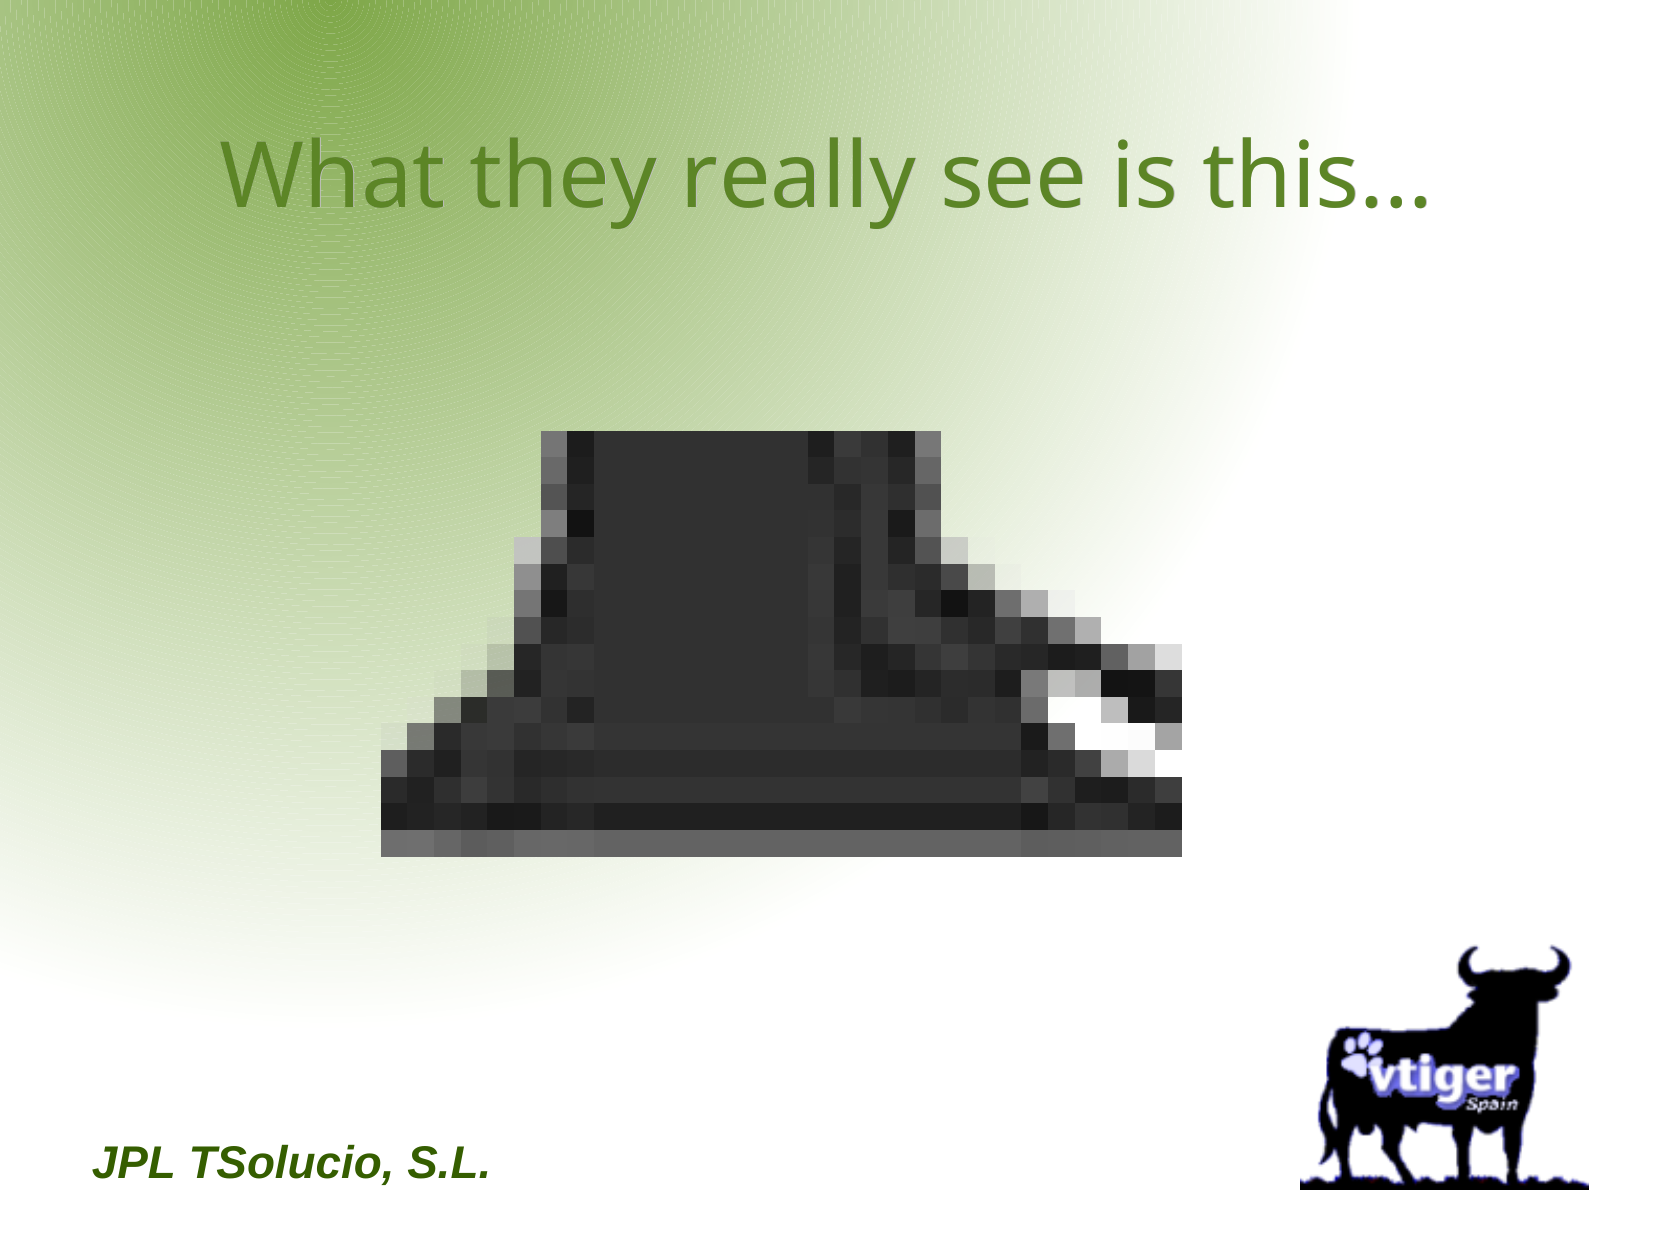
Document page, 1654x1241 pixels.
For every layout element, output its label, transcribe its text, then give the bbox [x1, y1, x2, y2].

picture [1300, 939, 1589, 1190]
title What they really see is this... [0, 118, 1654, 226]
picture [381, 431, 1182, 857]
